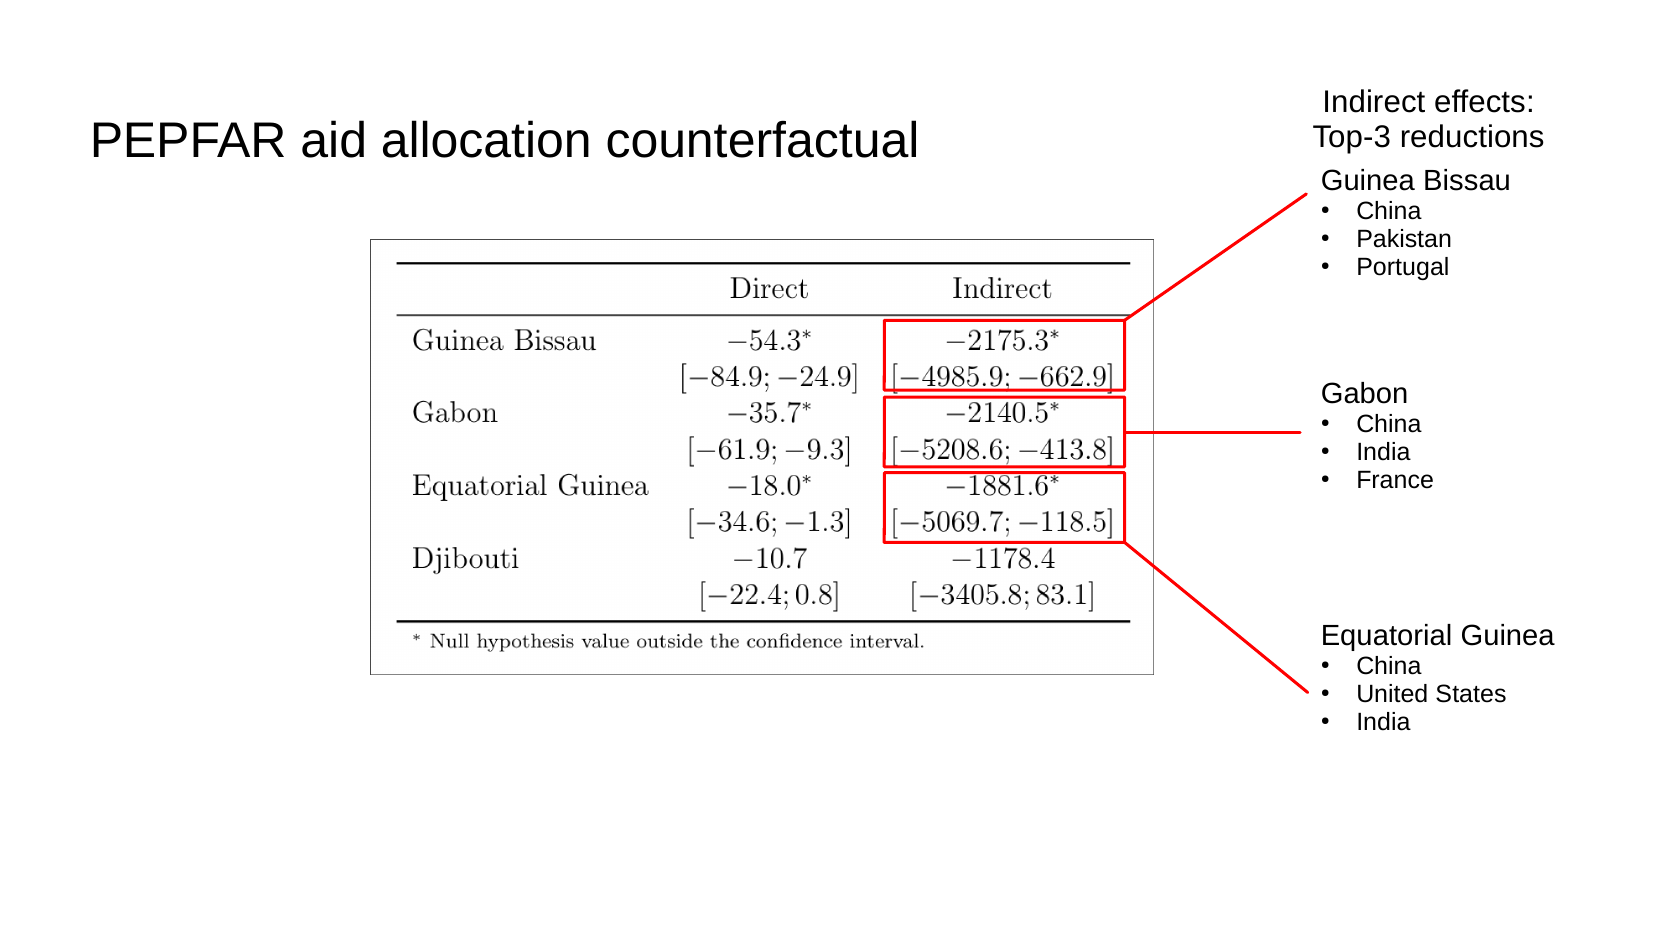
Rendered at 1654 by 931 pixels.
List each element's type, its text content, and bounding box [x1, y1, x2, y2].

picture [886, 399, 1123, 465]
picture [886, 322, 1123, 388]
text_box Equatorial Guinea China United States India [1306, 611, 1601, 776]
picture [370, 239, 1154, 676]
text_box PEPFAR aid allocation counterfactual [75, 104, 938, 188]
text_box Indirect effects: Top-3 reductions [1278, 77, 1579, 162]
picture [886, 475, 1123, 540]
text_box Gabon China India France [1306, 369, 1532, 502]
text_box Guinea Bissau China Pakistan Portugal [1306, 162, 1532, 289]
